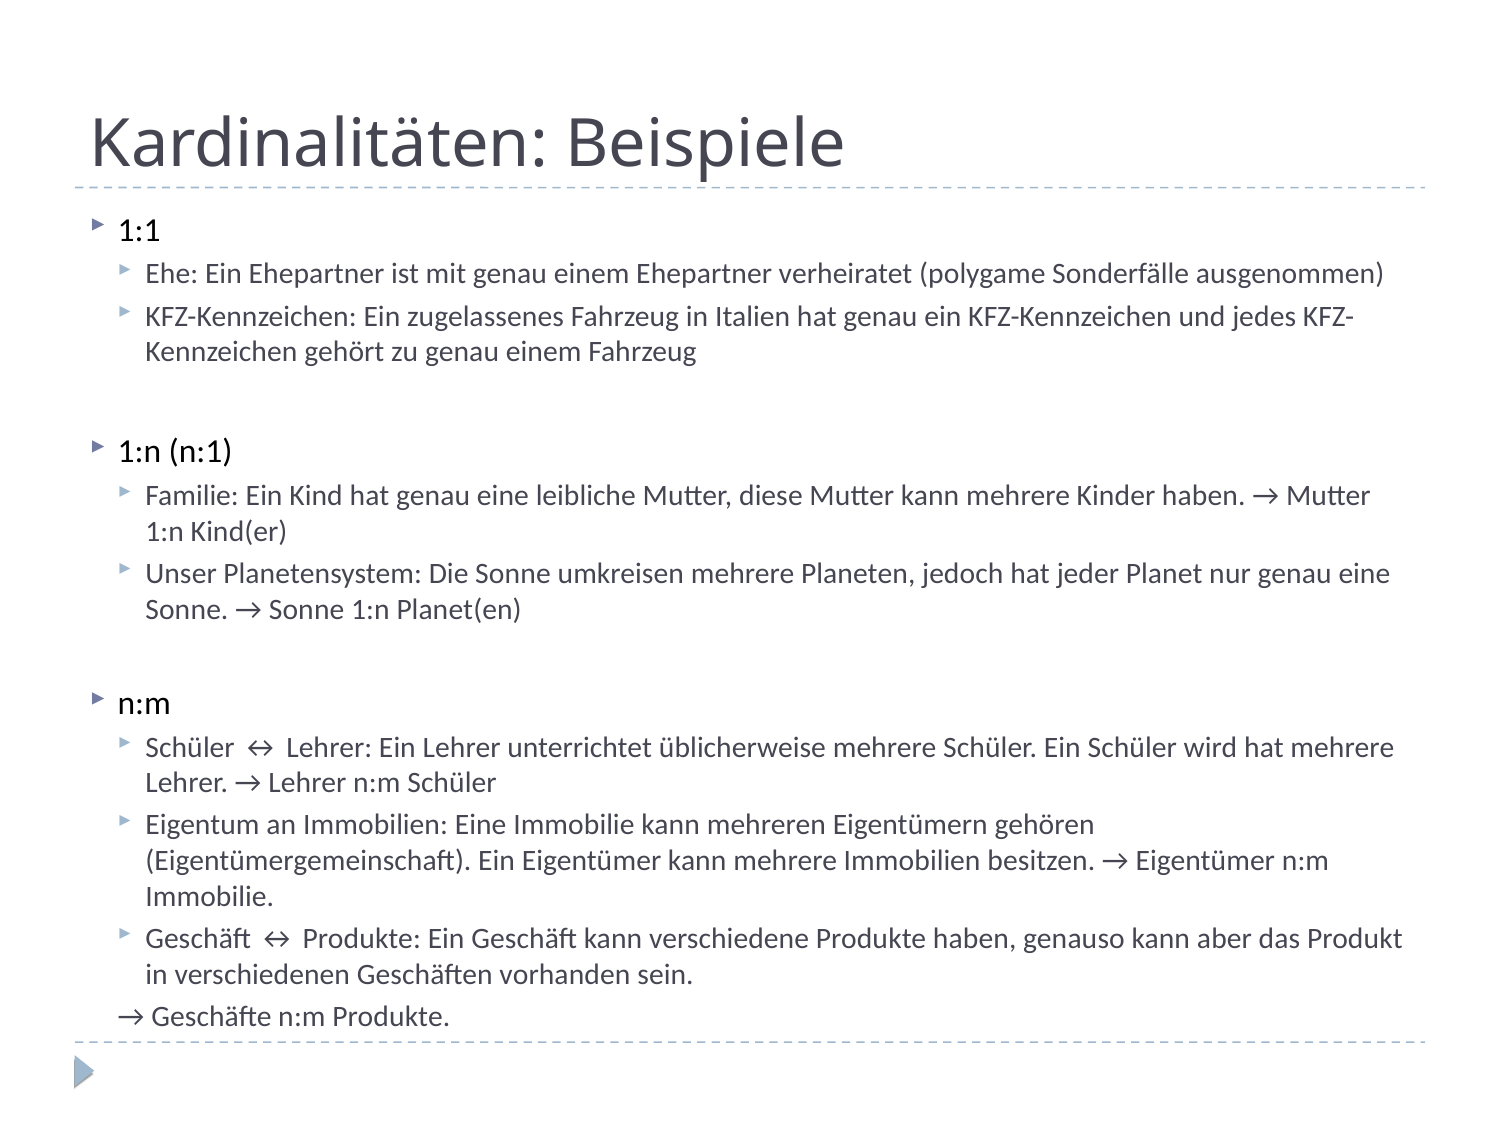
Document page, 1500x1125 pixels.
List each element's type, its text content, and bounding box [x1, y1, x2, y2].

list 1:1 Ehe: Ein Ehepartner ist mit genau einem Ehepartner verheiratet (polygame Sonderfälle ausgenommen) KFZ-Kennzeichen: Ein zugelassenes Fahrzeug in Italien hat genau ein KFZ-Kennzeichen und jedes KFZ-Kennzeichen gehört zu genau einem Fahrzeug 1:n (n:1) Familie: Ein Kind hat genau eine leibliche Mutter, diese Mutter kann mehrere Kinder haben. → Mutter 1:n Kind(er) Unser Planetensystem: Die Sonne umkreisen mehrere Planeten, jedoch hat jeder Planet nur genau eine Sonne. → Sonne 1:n Planet(en) n:m Schüler ↔ Lehrer: Ein Lehrer unterrichtet üblicherweise mehrere Schüler. Ein Schüler wird hat mehrere Lehrer. → Lehrer n:m Schüler Eigentum an Immobilien: Eine Immobilie kann mehreren Eigentümern gehören (Eigentümergemeinschaft). Ein Eigentümer kann mehrere Immobilien besitzen. → Eigentümer n:m Immobilie. Geschäft ↔ Produkte: Ein Geschäft kann verschiedene Produkte haben, genauso kann aber das Produkt in verschiedenen Geschäften vorhanden sein. → Geschäfte n:m Produkte. [75, 200, 1425, 1043]
title Kardinalitäten: Beispiele [75, 24, 1425, 188]
